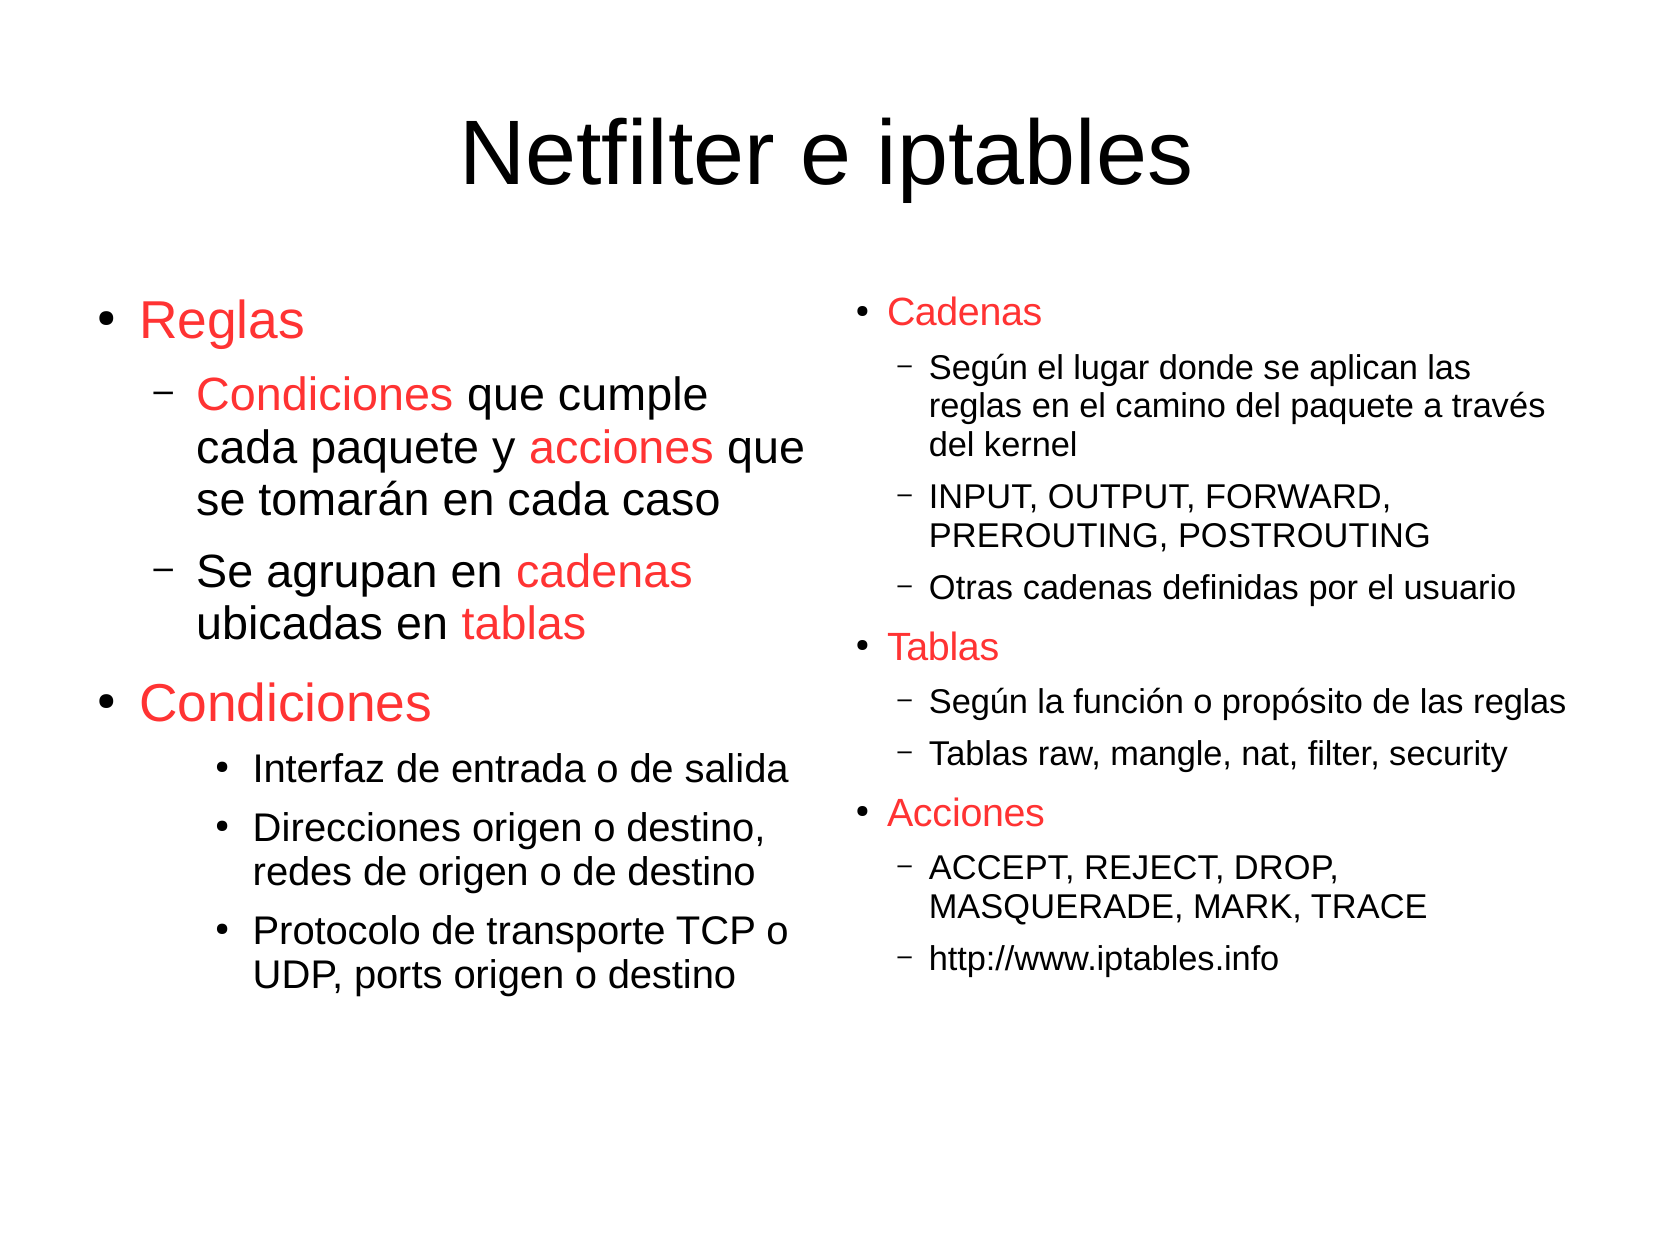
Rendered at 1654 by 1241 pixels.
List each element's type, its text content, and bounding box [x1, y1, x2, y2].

list Cadenas Según el lugar donde se aplican las reglas en el camino del paquete a través del kernel INPUT, OUTPUT, FORWARD, PREROUTING, POSTROUTING Otras cadenas definidas por el usuario Tablas Según la función o propósito de las reglas Tablas raw, mangle, nat, filter, security Acciones ACCEPT, REJECT, DROP, MASQUERADE, MARK, TRACE http://www.iptables.info [845, 290, 1572, 1010]
list Reglas Condiciones que cumple cada paquete y acciones que se tomarán en cada caso Se agrupan en cadenas ubicadas en tablas Condiciones Interfaz de entrada o de salida Direcciones origen o destino, redes de origen o de destino Protocolo de transporte TCP o UDP, ports origen o destino [82, 290, 809, 1010]
title Netfilter e iptables [82, 49, 1571, 257]
